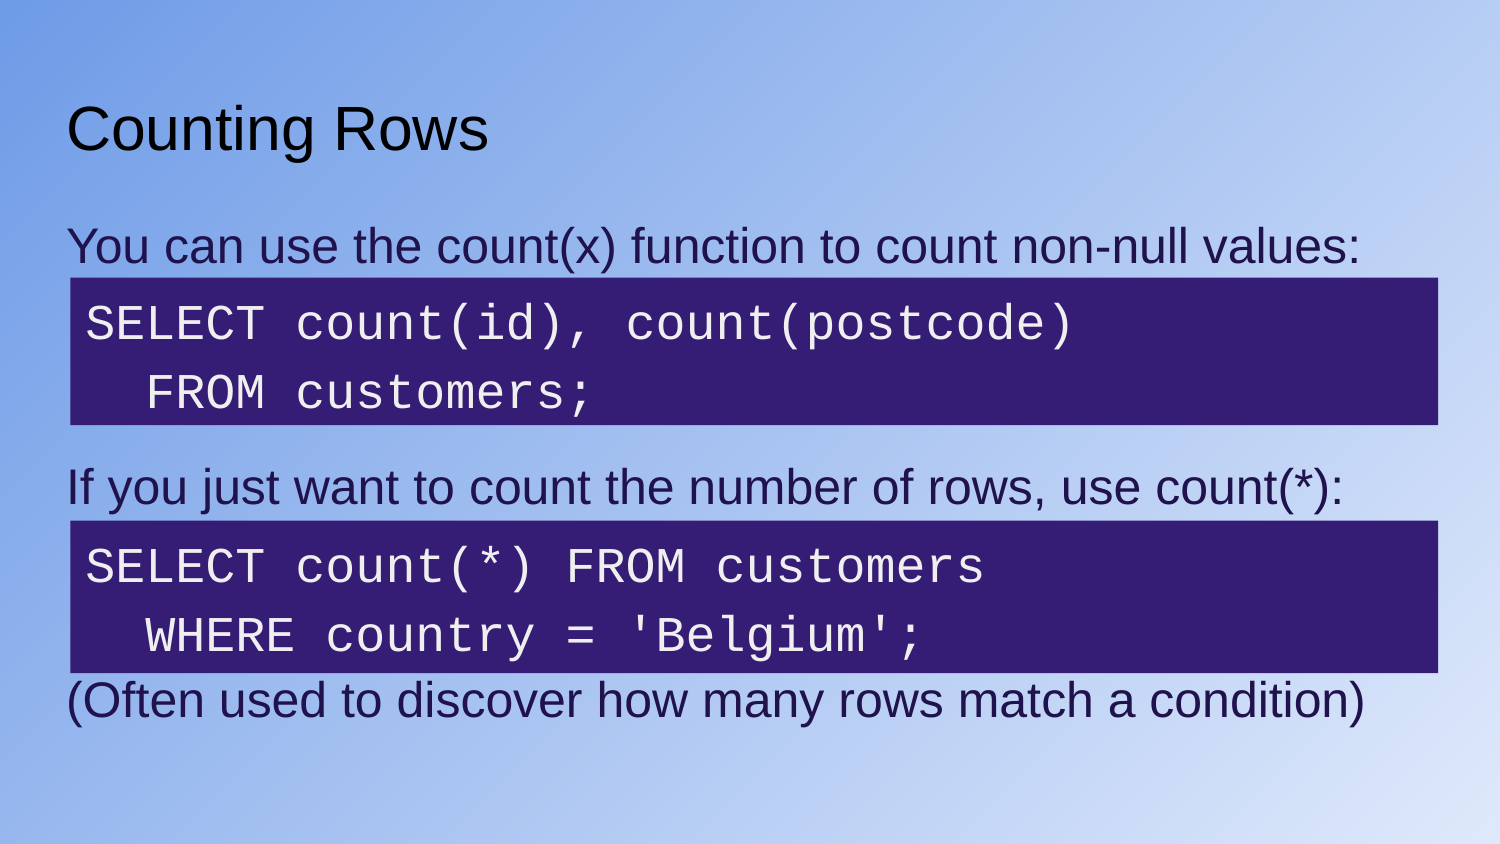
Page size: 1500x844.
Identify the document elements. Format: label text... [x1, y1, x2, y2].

title Counting Rows [51, 72, 1449, 167]
list You can use the count(x) function to count non-null values: If you just want to count the number of rows, use count(*): (Often used to discover how many rows match a condition) [51, 189, 1449, 750]
text_box SELECT count(id), count(postcode) FROM customers; [70, 277, 1439, 426]
text_box SELECT count(*) FROM customers WHERE country = 'Belgium'; [70, 520, 1439, 674]
